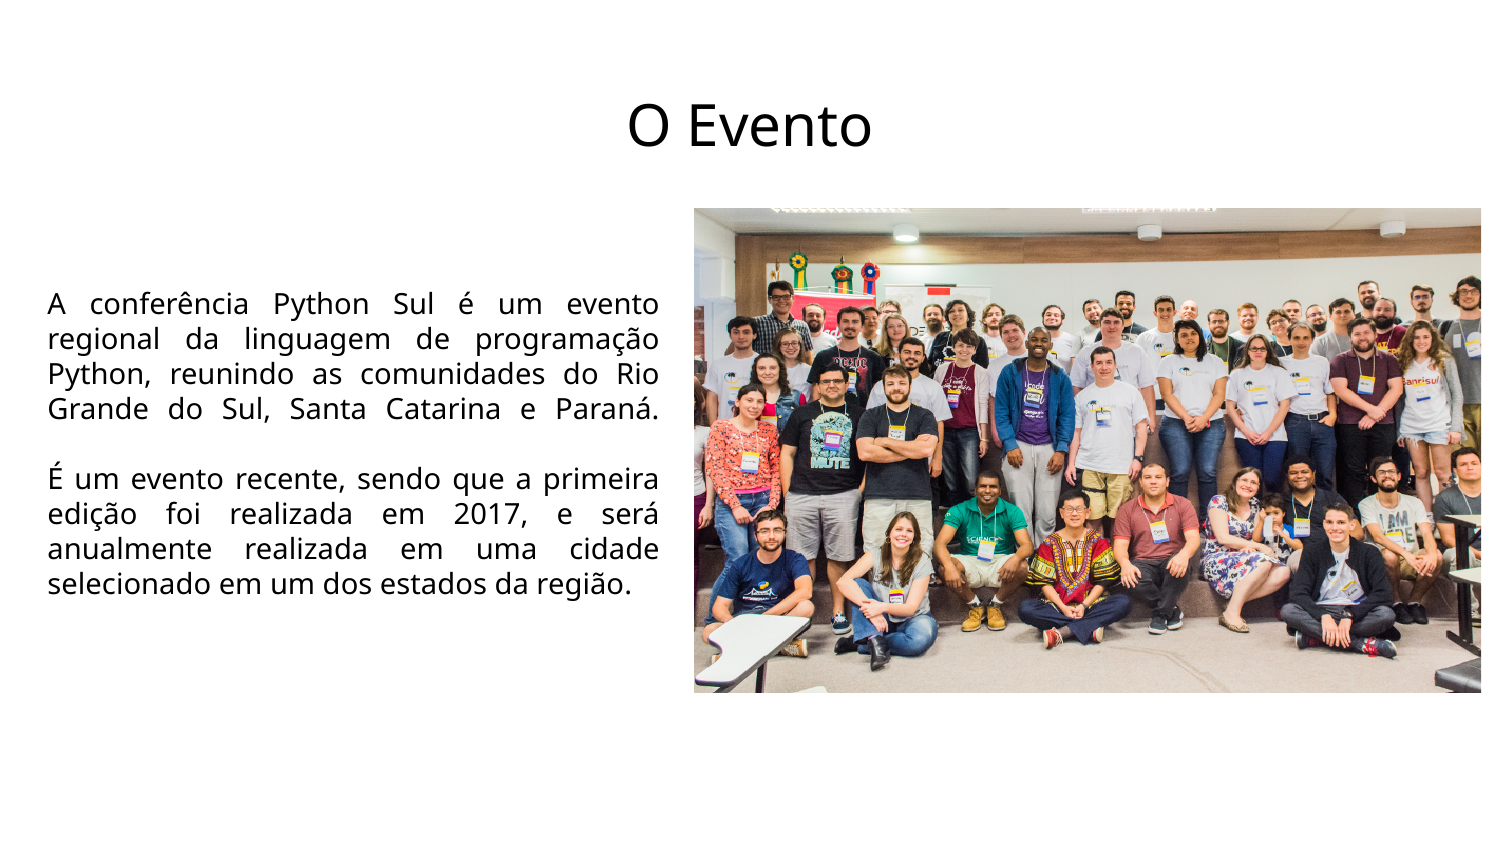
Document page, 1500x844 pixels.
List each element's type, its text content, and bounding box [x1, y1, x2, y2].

title O Evento [51, 72, 1449, 167]
list A conferência Python Sul é um evento regional da linguagem de programação Python, reunindo as comunidades do Rio Grande do Sul, Santa Catarina e Paraná. É um evento recente, sendo que a primeira edição foi realizada em 2017, e será anualmente realizada em uma cidade selecionado em um dos estados da região. [32, 270, 676, 631]
picture [694, 208, 1482, 693]
